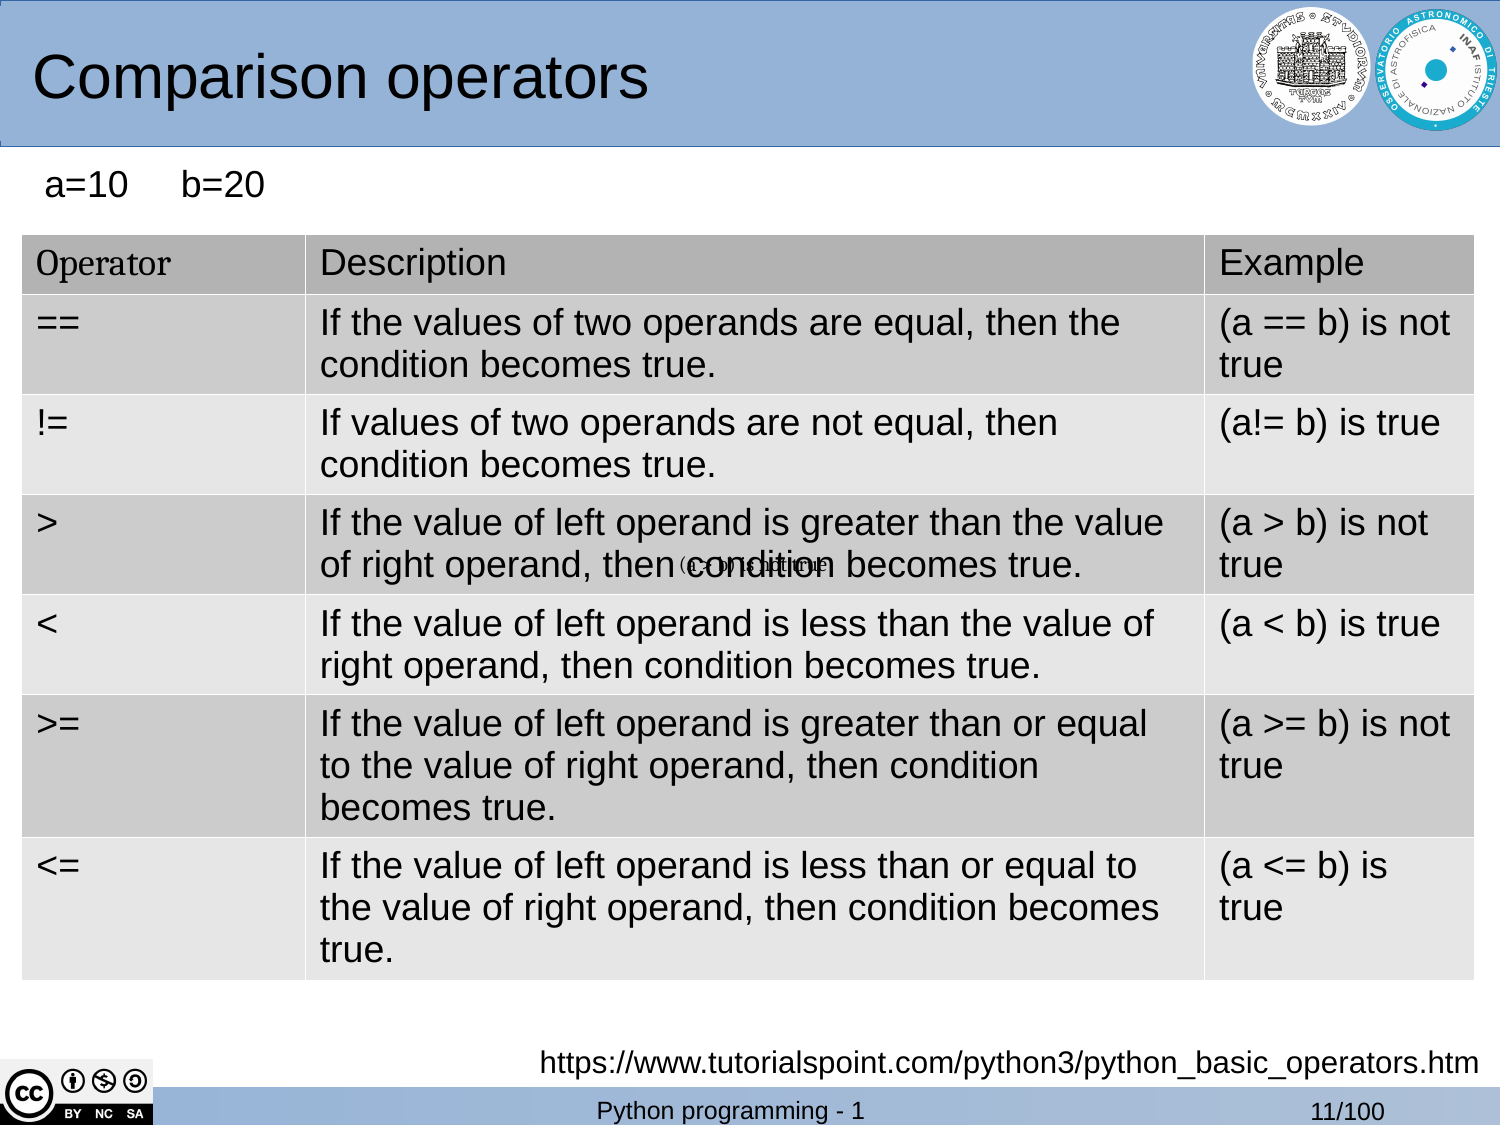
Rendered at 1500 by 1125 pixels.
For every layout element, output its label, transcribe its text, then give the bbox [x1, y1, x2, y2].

table_header Description [306, 235, 1204, 294]
table_cell != [22, 395, 305, 494]
table_cell <= [22, 838, 305, 980]
table_cell If values of two operands are not equal, then condition becomes true. [306, 395, 1204, 494]
table_cell (a <= b) is true [1205, 838, 1474, 980]
table_cell (a >= b) is not true [1205, 695, 1474, 837]
table_cell == [22, 295, 305, 394]
table_cell If the value of left operand is less than the value of right operand, then condition becomes true. [306, 595, 1204, 694]
table_cell (a == b) is not true [1205, 295, 1474, 394]
table_cell (a < b) is true [1205, 595, 1474, 694]
table_cell If the value of left operand is greater than or equal to the value of right operand, then condition becomes true. [306, 695, 1204, 837]
table_header Operator [22, 235, 305, 294]
list a=10 b=20 [29, 152, 1500, 1065]
picture [0, 1059, 153, 1125]
table_header Example [1205, 235, 1474, 294]
list https://www.tutorialspoint.com/python3/python_basic_operators.htm [524, 1027, 1500, 1086]
table_cell < [22, 595, 305, 694]
text_box (a > b) is not true [664, 545, 847, 585]
text_box Comparison operators [0, 5, 1253, 141]
table_cell If the value of left operand is greater than the value of right operand, then condition becomes true. [306, 495, 1204, 594]
table_cell If the values of two operands are equal, then the condition becomes true. [306, 295, 1204, 394]
picture [1253, 0, 1500, 152]
table_cell (a > b) is not true [1205, 495, 1474, 594]
table_cell If the value of left operand is less than or equal to the value of right operand, then condition becomes true. [306, 838, 1204, 980]
table_cell (a!= b) is true [1205, 395, 1474, 494]
table_cell > [22, 495, 305, 594]
table_cell >= [22, 695, 305, 837]
